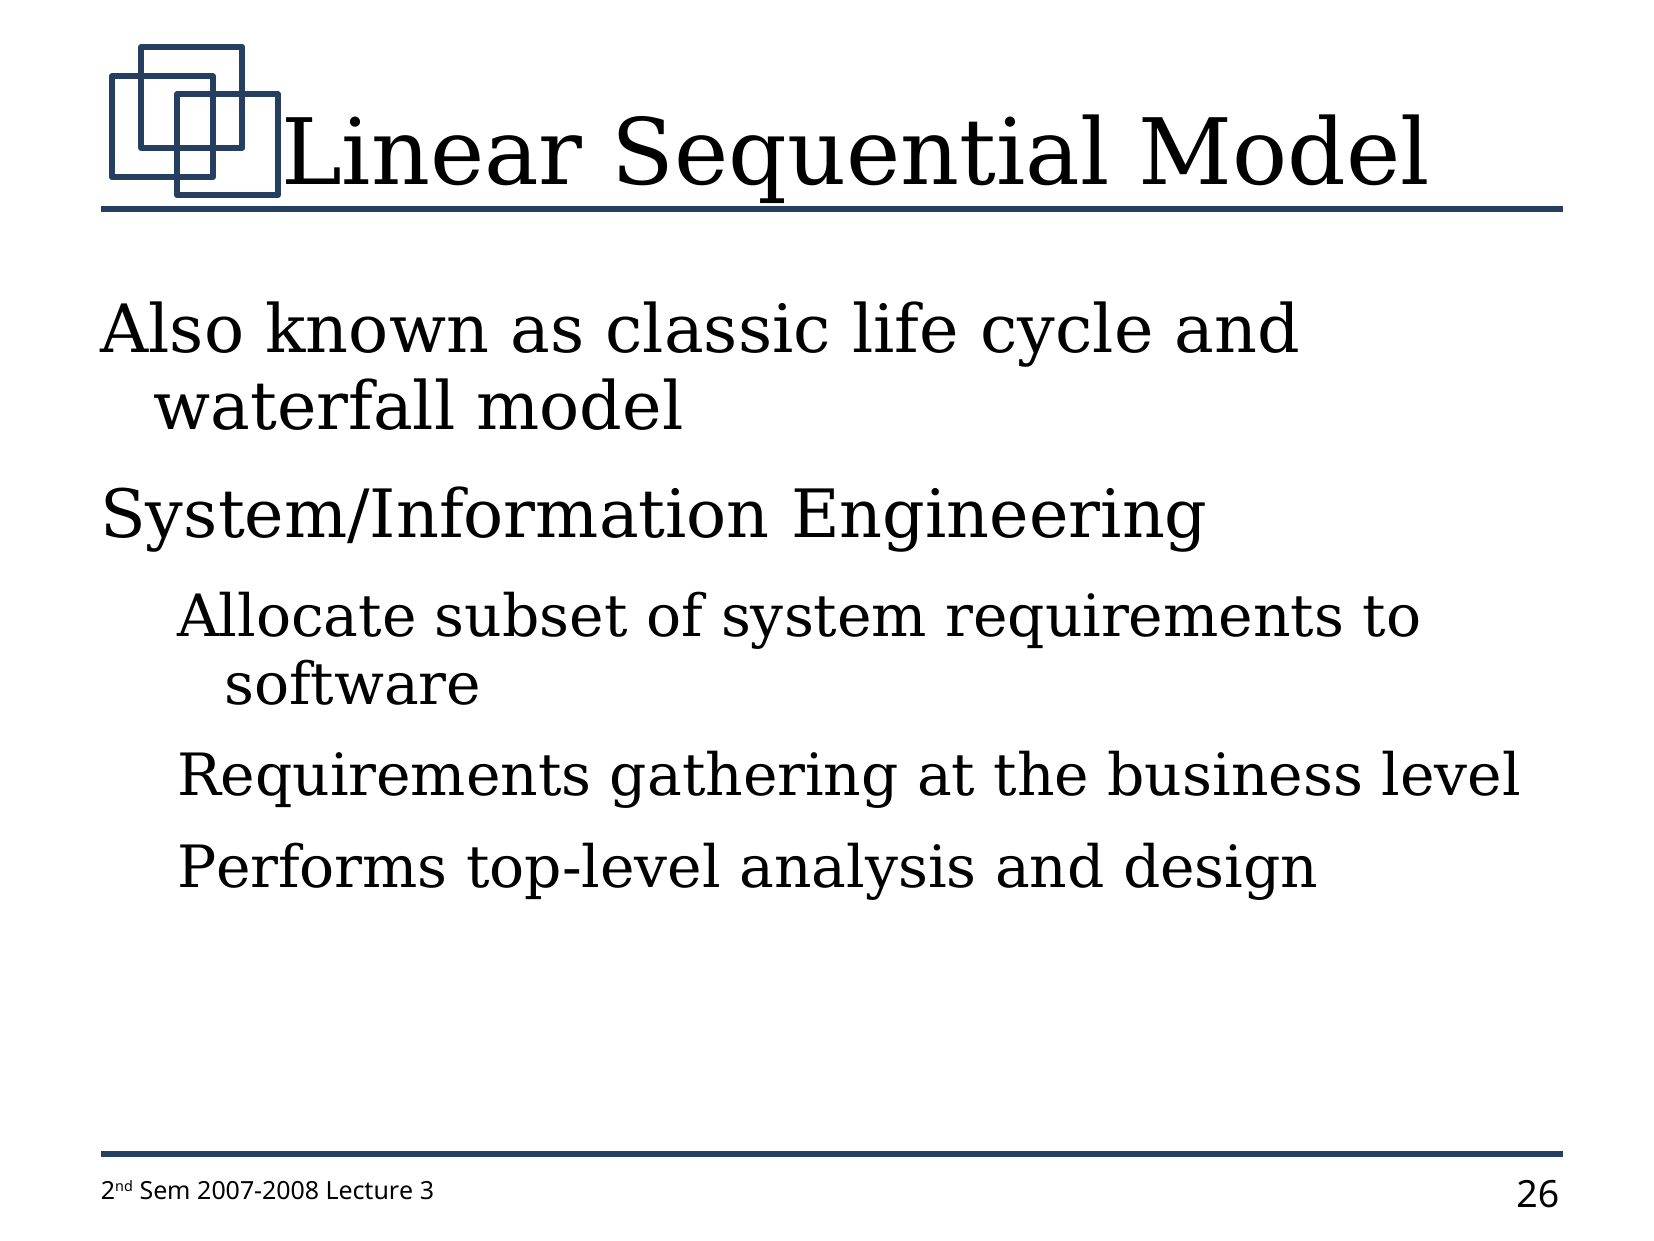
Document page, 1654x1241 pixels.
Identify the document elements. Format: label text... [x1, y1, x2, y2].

title Linear Sequential Model [82, 49, 1571, 257]
list Also known as classic life cycle and waterfall model System/Information Engineering Allocate subset of system requirements to software Requirements gathering at the business level Performs top-level analysis and design [82, 290, 1571, 1109]
